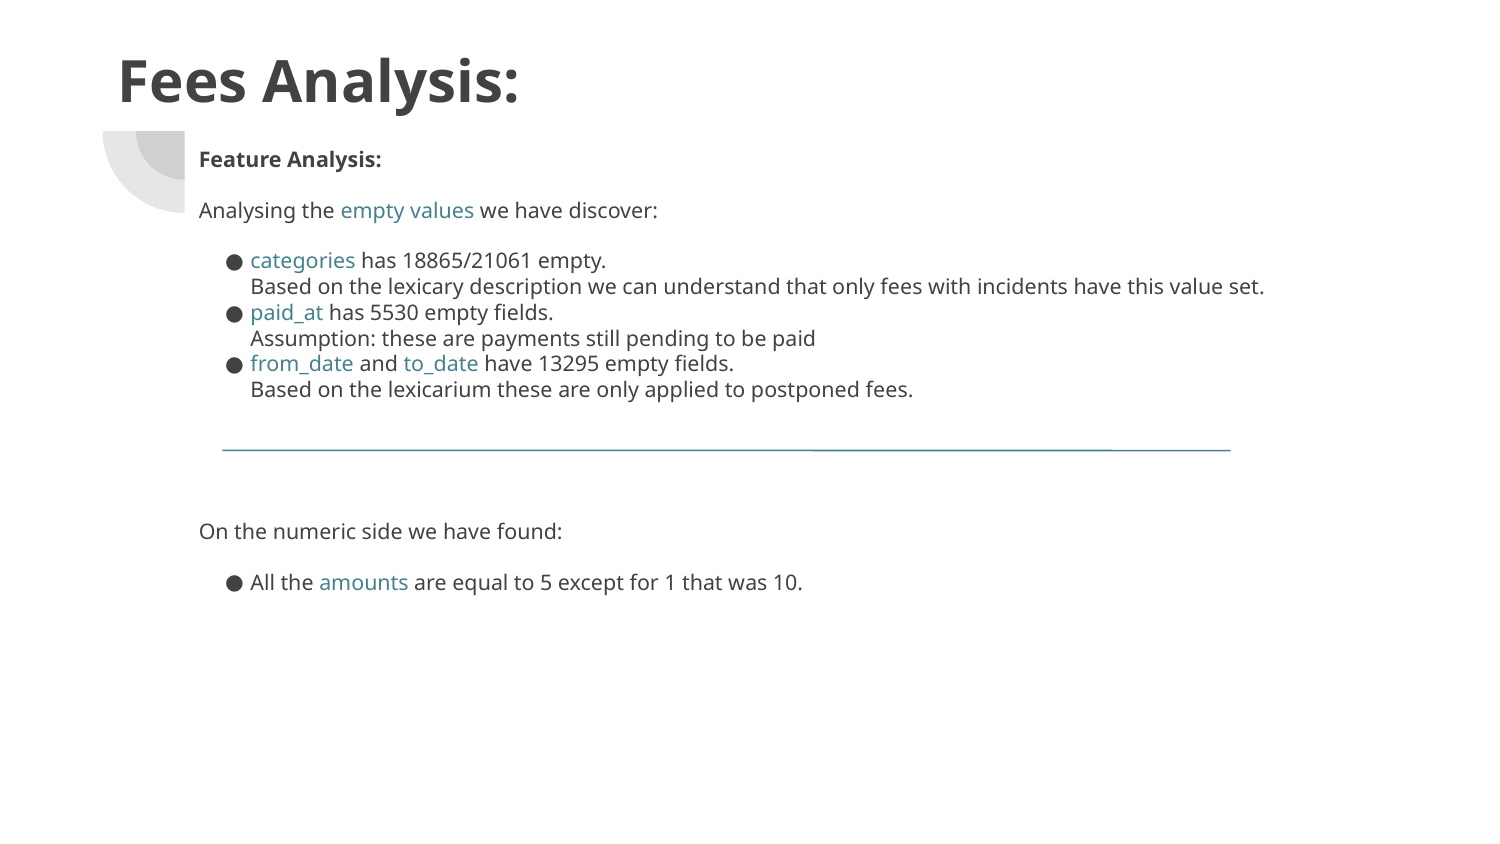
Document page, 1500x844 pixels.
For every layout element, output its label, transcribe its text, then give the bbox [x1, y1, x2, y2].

title Fees Analysis: [102, 29, 1256, 132]
list Feature Analysis: Analysing the empty values we have discover: categories has 18865/21061 empty. Based on the lexicary description we can understand that only fees with incidents have this value set. paid_at has 5530 empty fields. Assumption: these are payments still pending to be paid from_date and to_date have 13295 empty fields. Based on the lexicarium these are only applied to postponed fees. On the numeric side we have found: All the amounts are equal to 5 except for 1 that was 10. [183, 131, 1337, 792]
